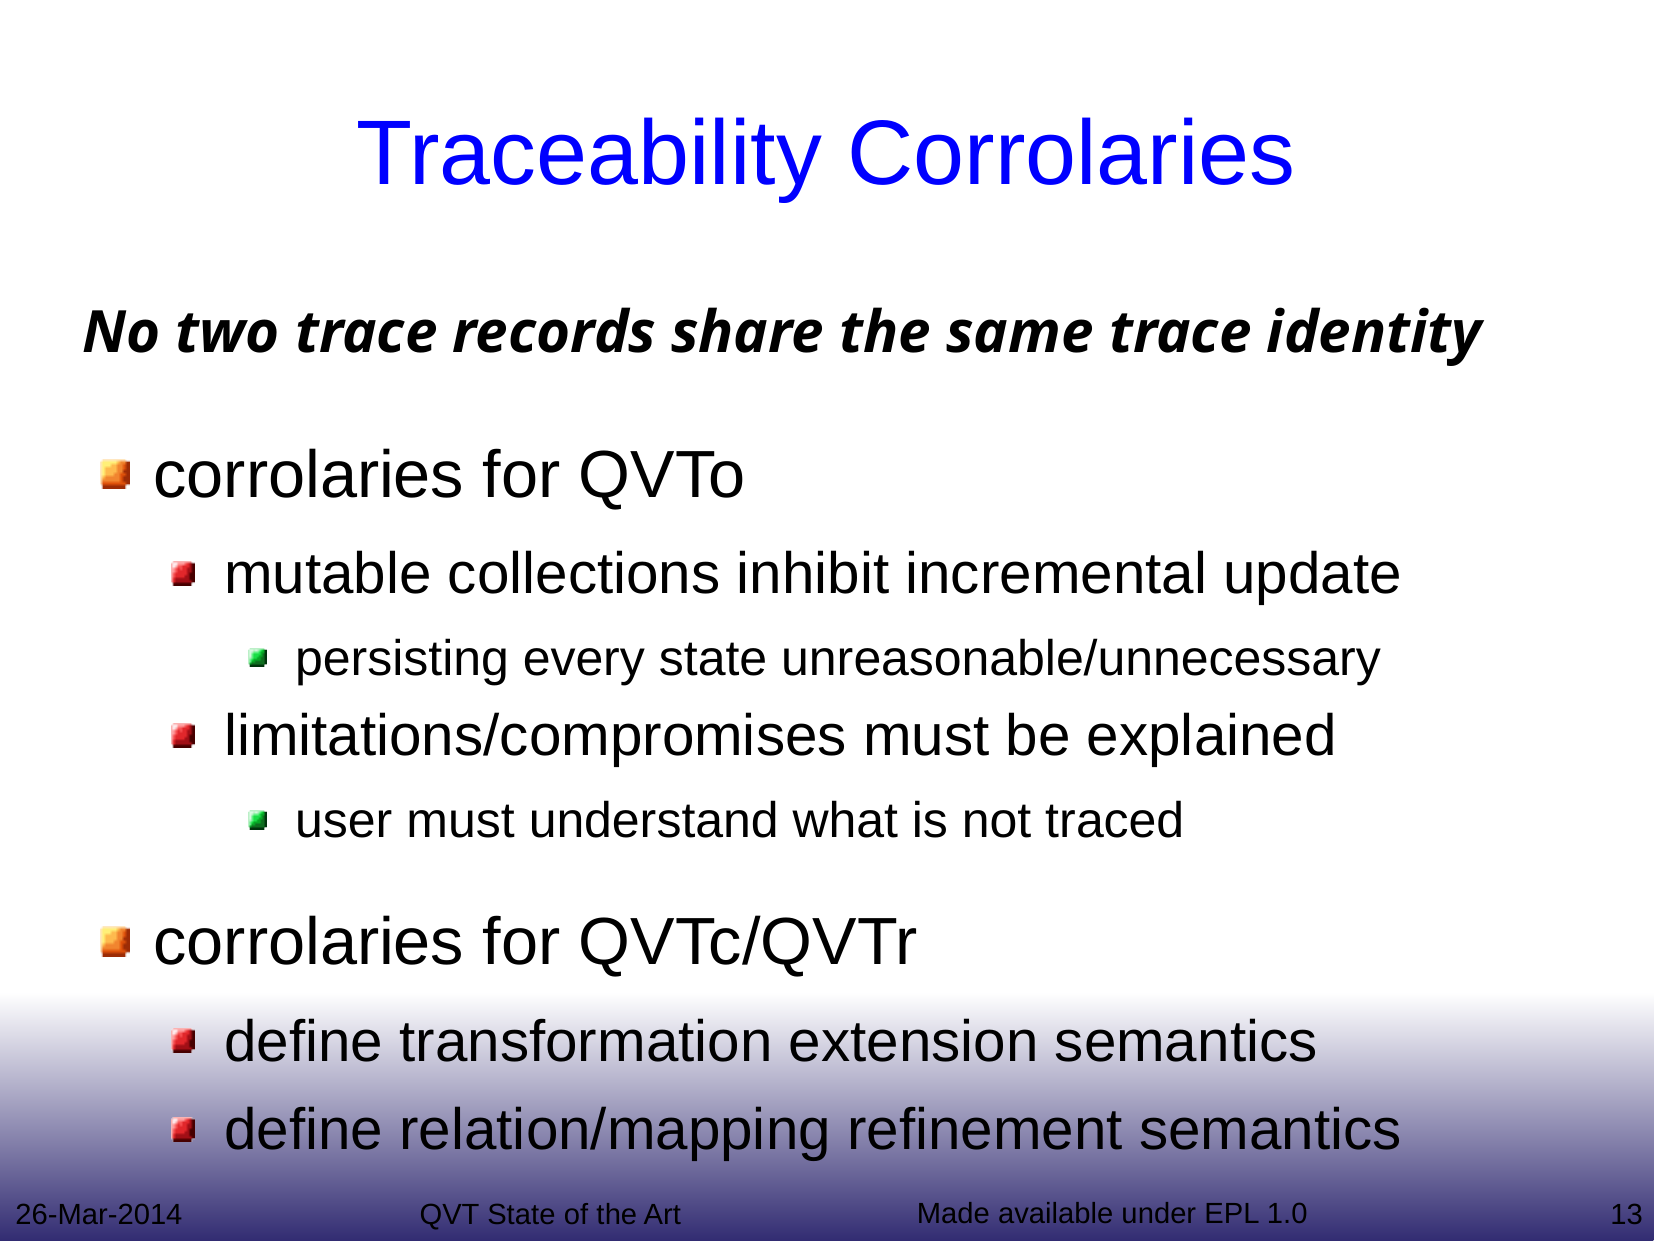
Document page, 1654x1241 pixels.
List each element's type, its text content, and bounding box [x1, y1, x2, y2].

title Traceability Corrolaries [82, 49, 1571, 257]
list No two trace records share the same trace identity corrolaries for QVTo mutable collections inhibit incremental update persisting every state unreasonable/unnecessary limitations/compromises must be explained user must understand what is not traced corrolaries for QVTc/QVTr define transformation extension semantics define relation/mapping refinement semantics [82, 290, 1571, 1160]
